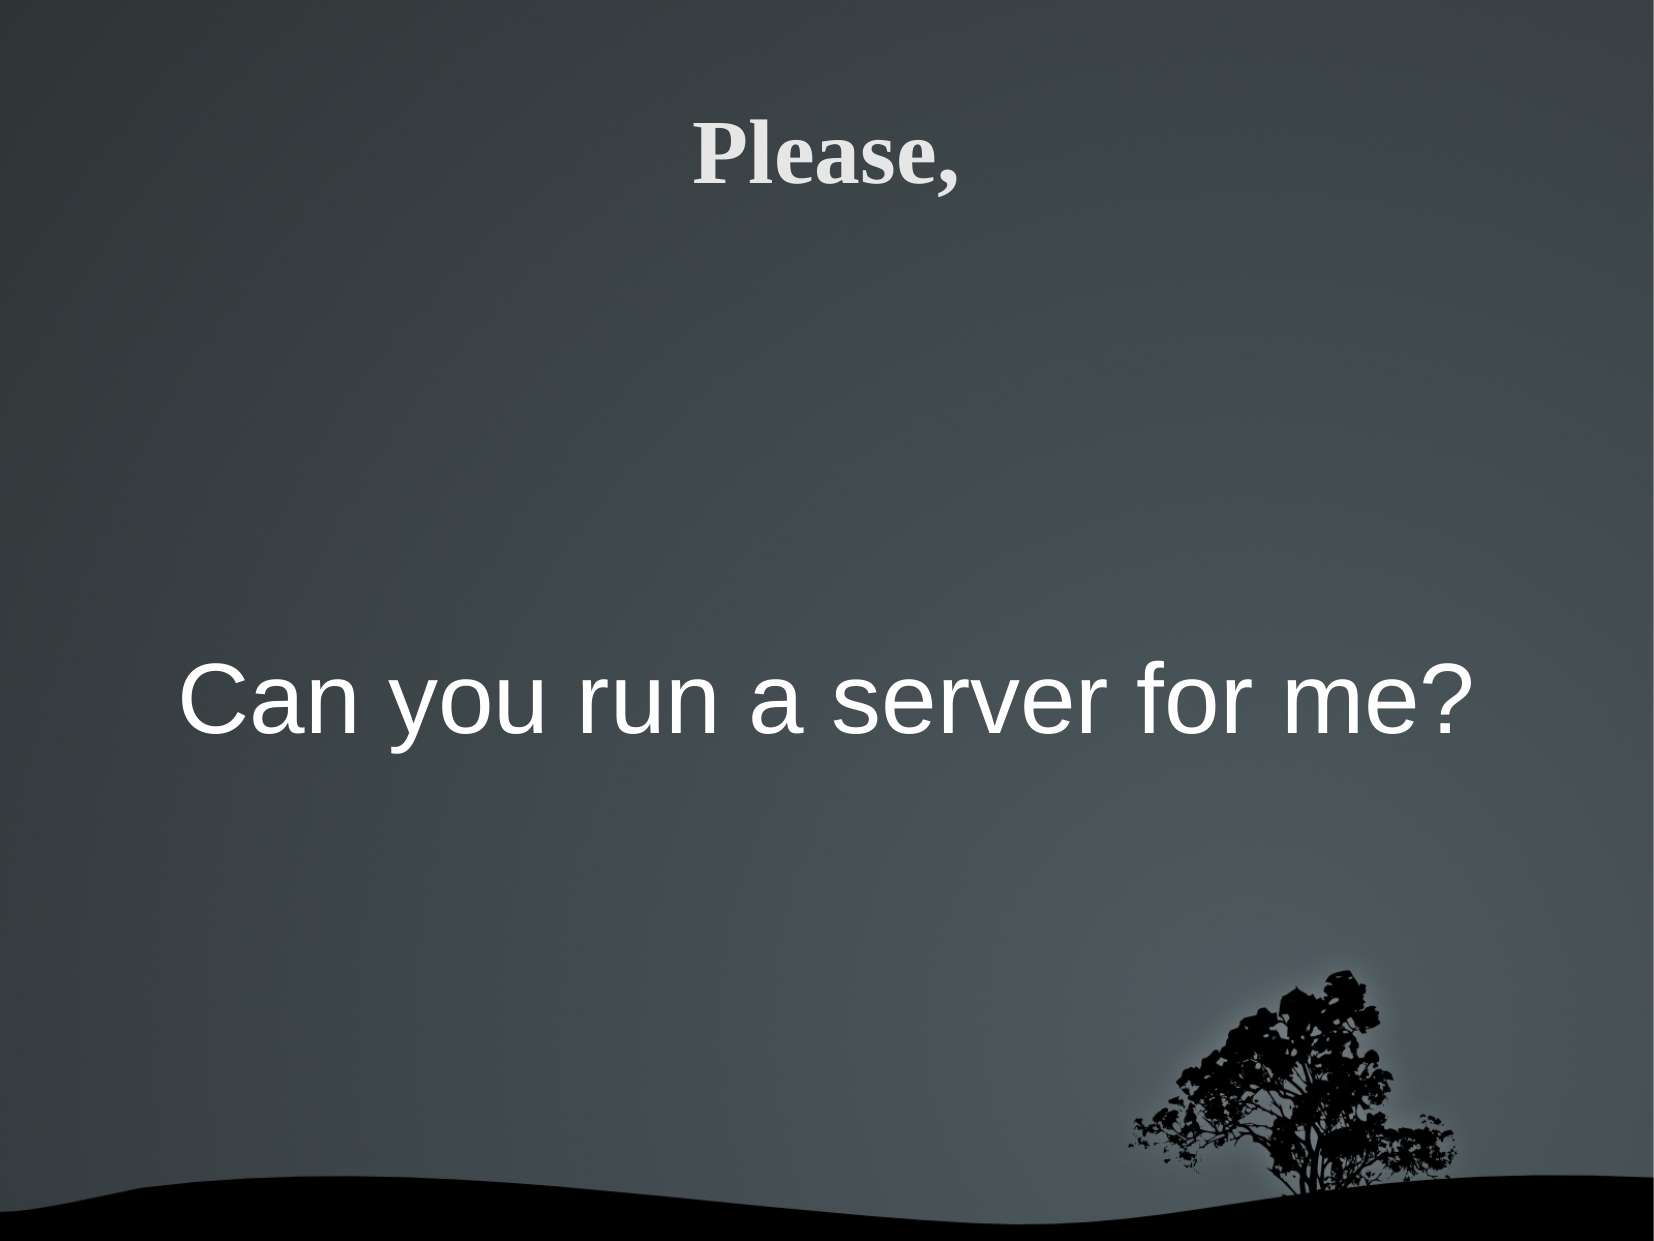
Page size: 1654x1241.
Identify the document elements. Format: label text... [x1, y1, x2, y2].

subtitle Can you run a server for me? [82, 290, 1571, 1109]
title Please, [82, 49, 1571, 257]
picture [0, 0, 1654, 1241]
